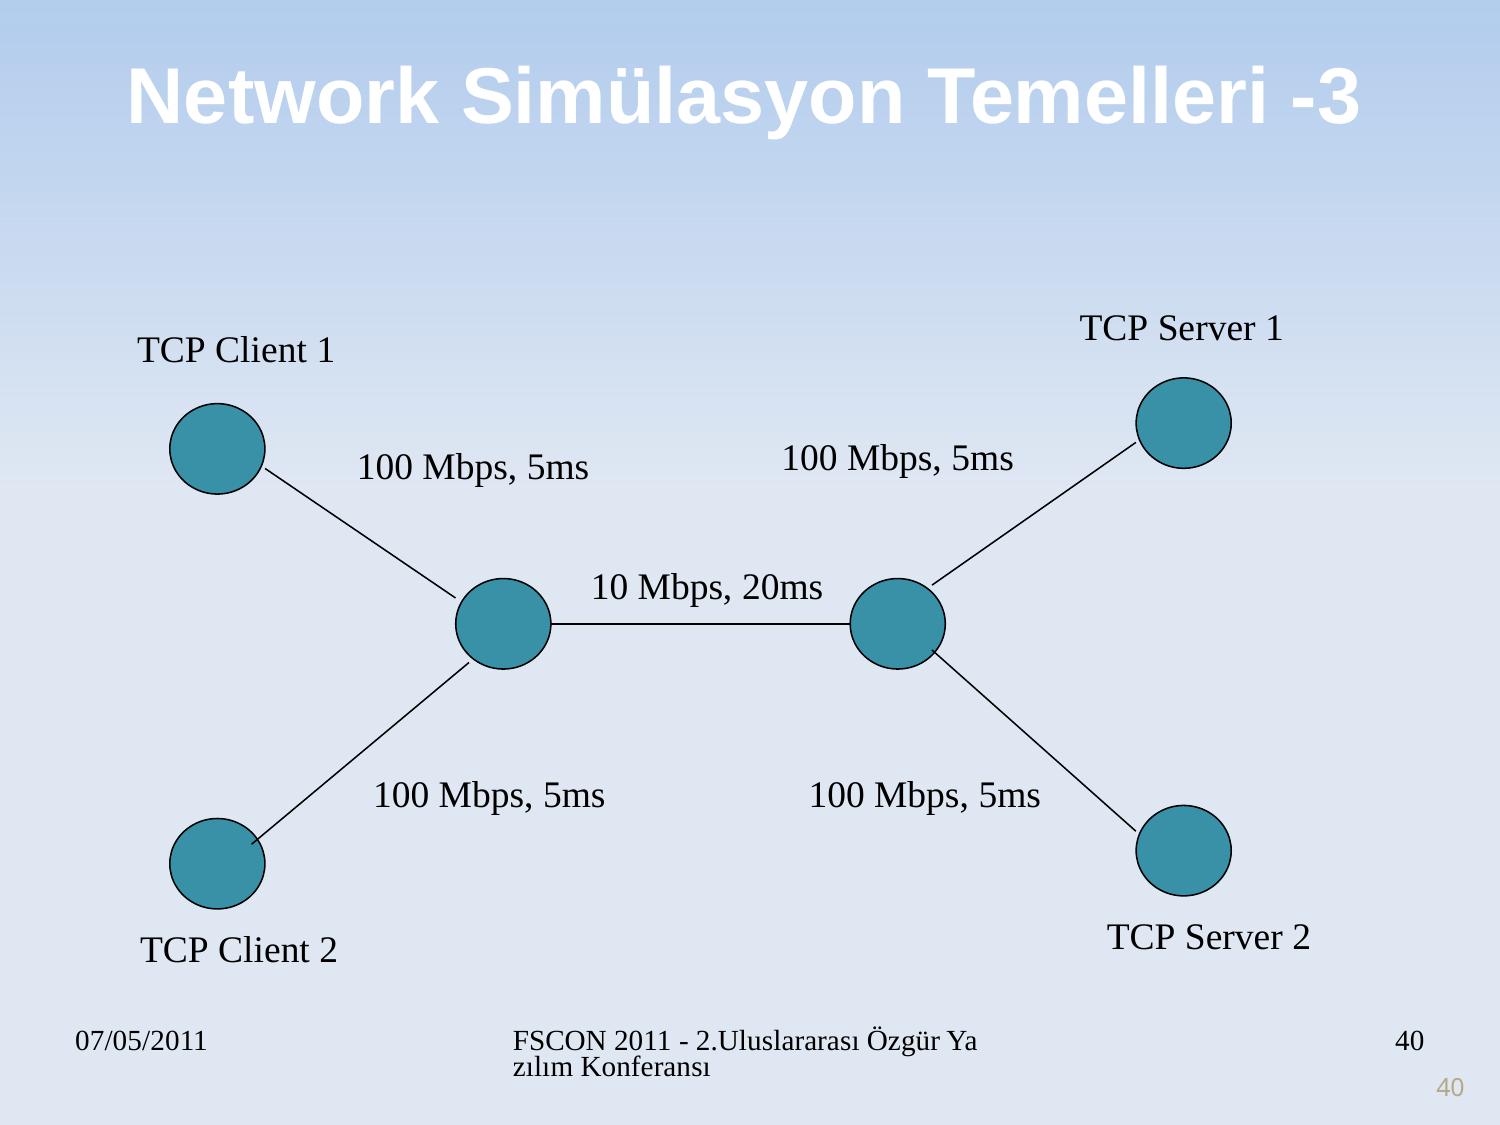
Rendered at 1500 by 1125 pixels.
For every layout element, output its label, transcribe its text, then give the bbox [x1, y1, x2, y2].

picture [0, 0, 1500, 1125]
text_box [455, 578, 551, 670]
text_box 100 Mbps, 5ms [793, 766, 1056, 823]
text_box TCP Client 1 [122, 321, 351, 379]
text_box <number> [1413, 1034, 1489, 1113]
text_box TCP Server 2 [1092, 909, 1327, 966]
title Network Simülasyon Temelleri -3 [69, 0, 1420, 188]
text_box [1136, 805, 1232, 896]
text_box 100 Mbps, 5ms [358, 766, 621, 823]
text_box TCP Server 1 [1064, 299, 1299, 357]
text_box 10 Mbps, 20ms [576, 559, 839, 616]
text_box 100 Mbps, 5ms [766, 429, 1029, 487]
text_box [169, 818, 265, 909]
text_box [850, 578, 946, 670]
text_box 100 Mbps, 5ms [342, 438, 605, 496]
text_box TCP Client 2 [125, 922, 354, 979]
text_box [169, 403, 265, 495]
text_box [1136, 377, 1232, 469]
